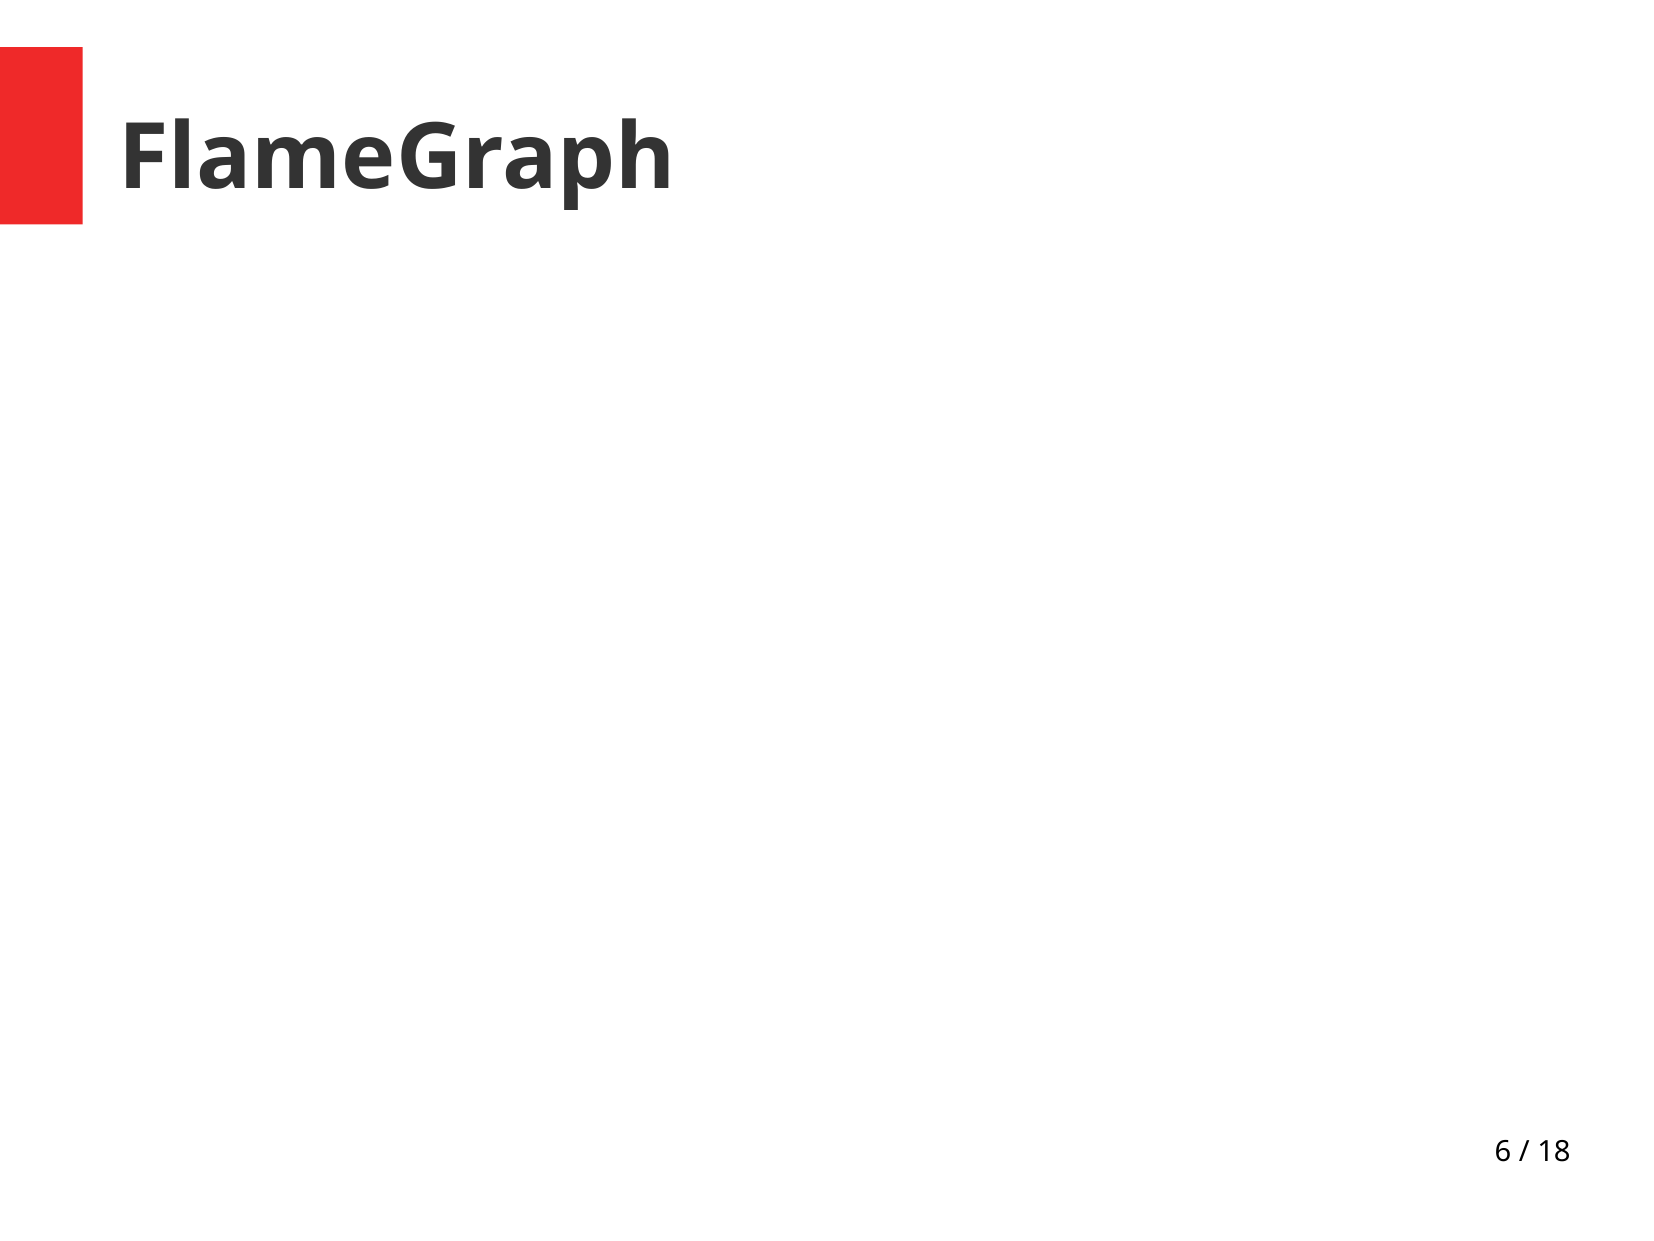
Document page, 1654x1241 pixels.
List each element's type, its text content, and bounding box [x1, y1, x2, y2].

title FlameGraph [118, 49, 1571, 257]
